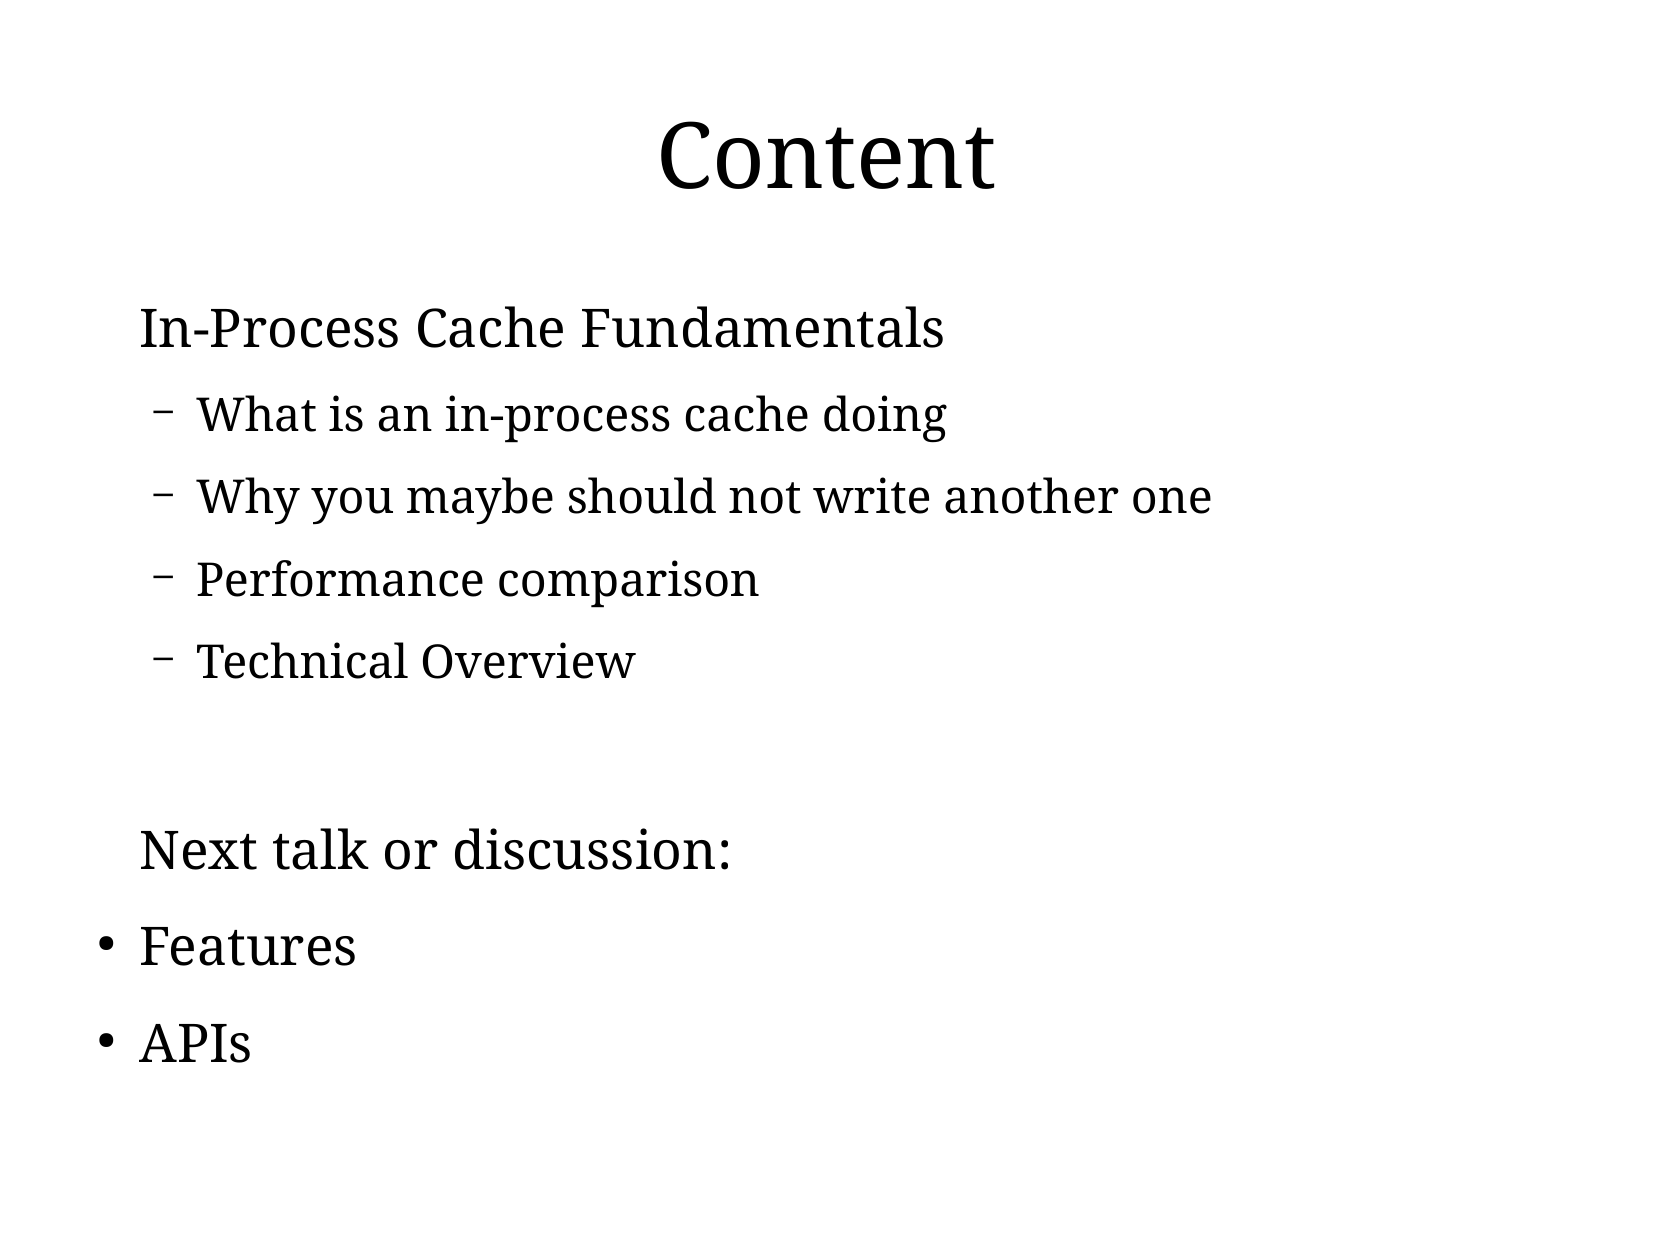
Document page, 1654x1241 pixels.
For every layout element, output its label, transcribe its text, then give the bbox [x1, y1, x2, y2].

list In-Process Cache Fundamentals What is an in-process cache doing Why you maybe should not write another one Performance comparison Technical Overview Next talk or discussion: Features APIs [82, 290, 1571, 1087]
title Content [82, 49, 1571, 257]
